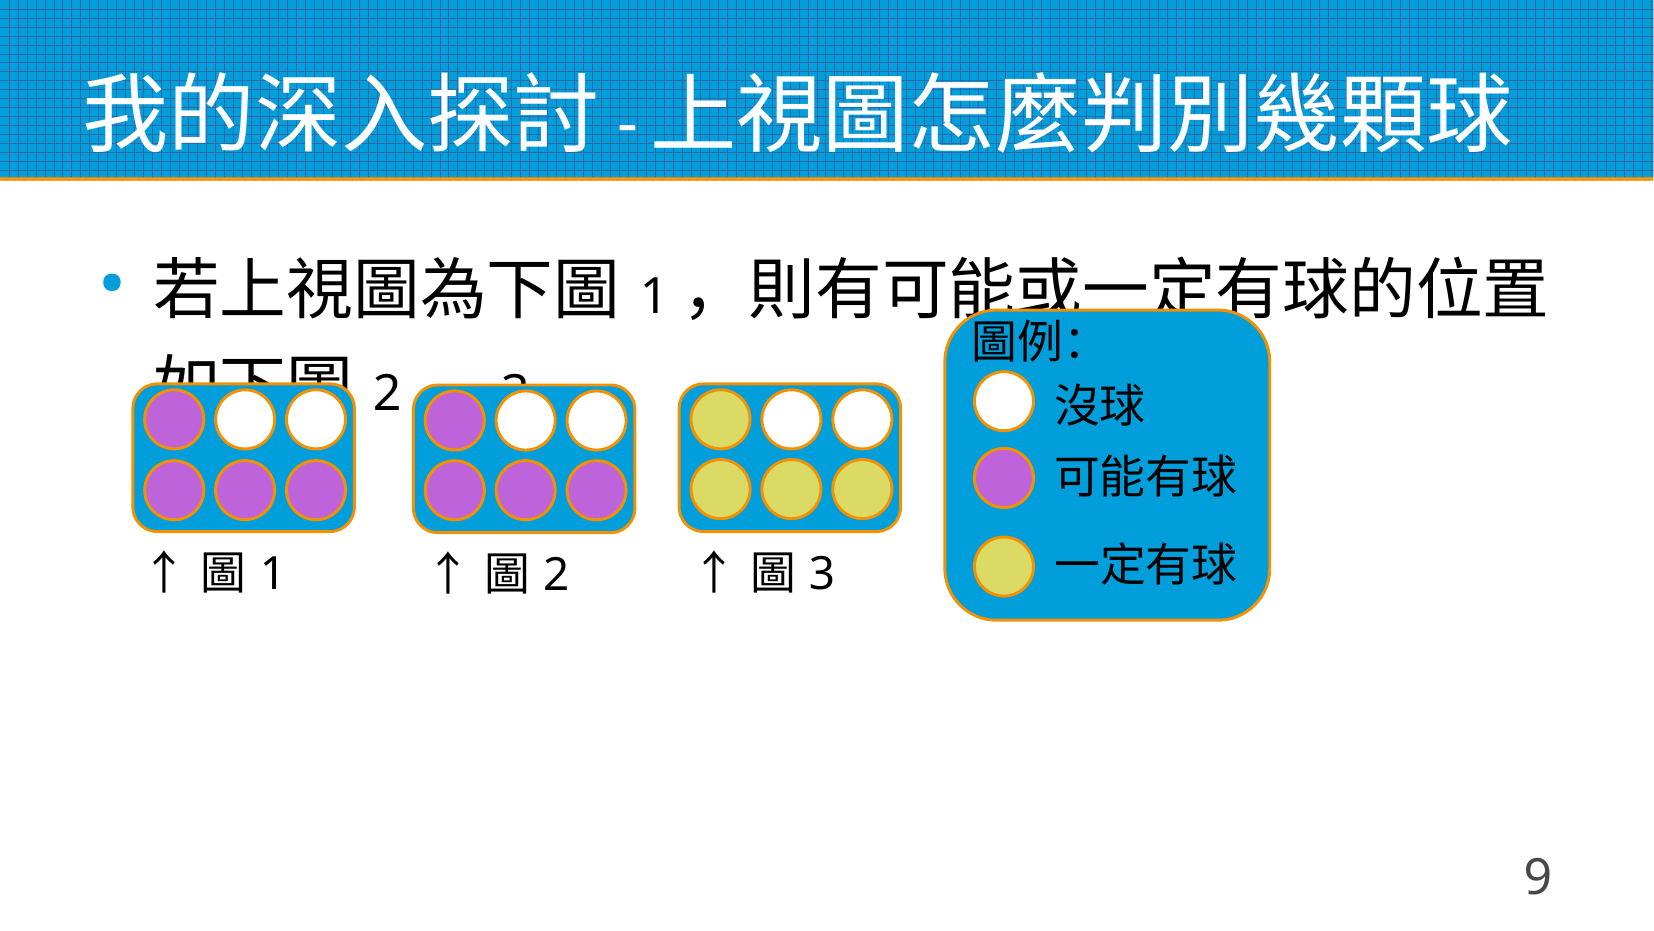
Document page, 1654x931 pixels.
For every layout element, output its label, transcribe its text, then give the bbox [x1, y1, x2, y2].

title 我的深入探討-上視圖怎麼判別幾顆球 [82, 14, 1571, 171]
text_box 圖例： [965, 310, 1115, 368]
text_box 沒球 [1048, 373, 1152, 432]
list 若上視圖為下圖1，則有可能或一定有球的位置如下圖2、3。 [82, 236, 1563, 811]
text_box [944, 310, 1270, 621]
text_box [679, 383, 901, 531]
text_box ↑圖3 [685, 531, 922, 608]
text_box [132, 383, 355, 531]
text_box 一定有球 [1048, 533, 1244, 591]
text_box ↑圖2 [419, 532, 656, 609]
text_box ↑圖1 [135, 531, 373, 608]
text_box 可能有球 [1048, 444, 1244, 503]
text_box [413, 384, 635, 532]
